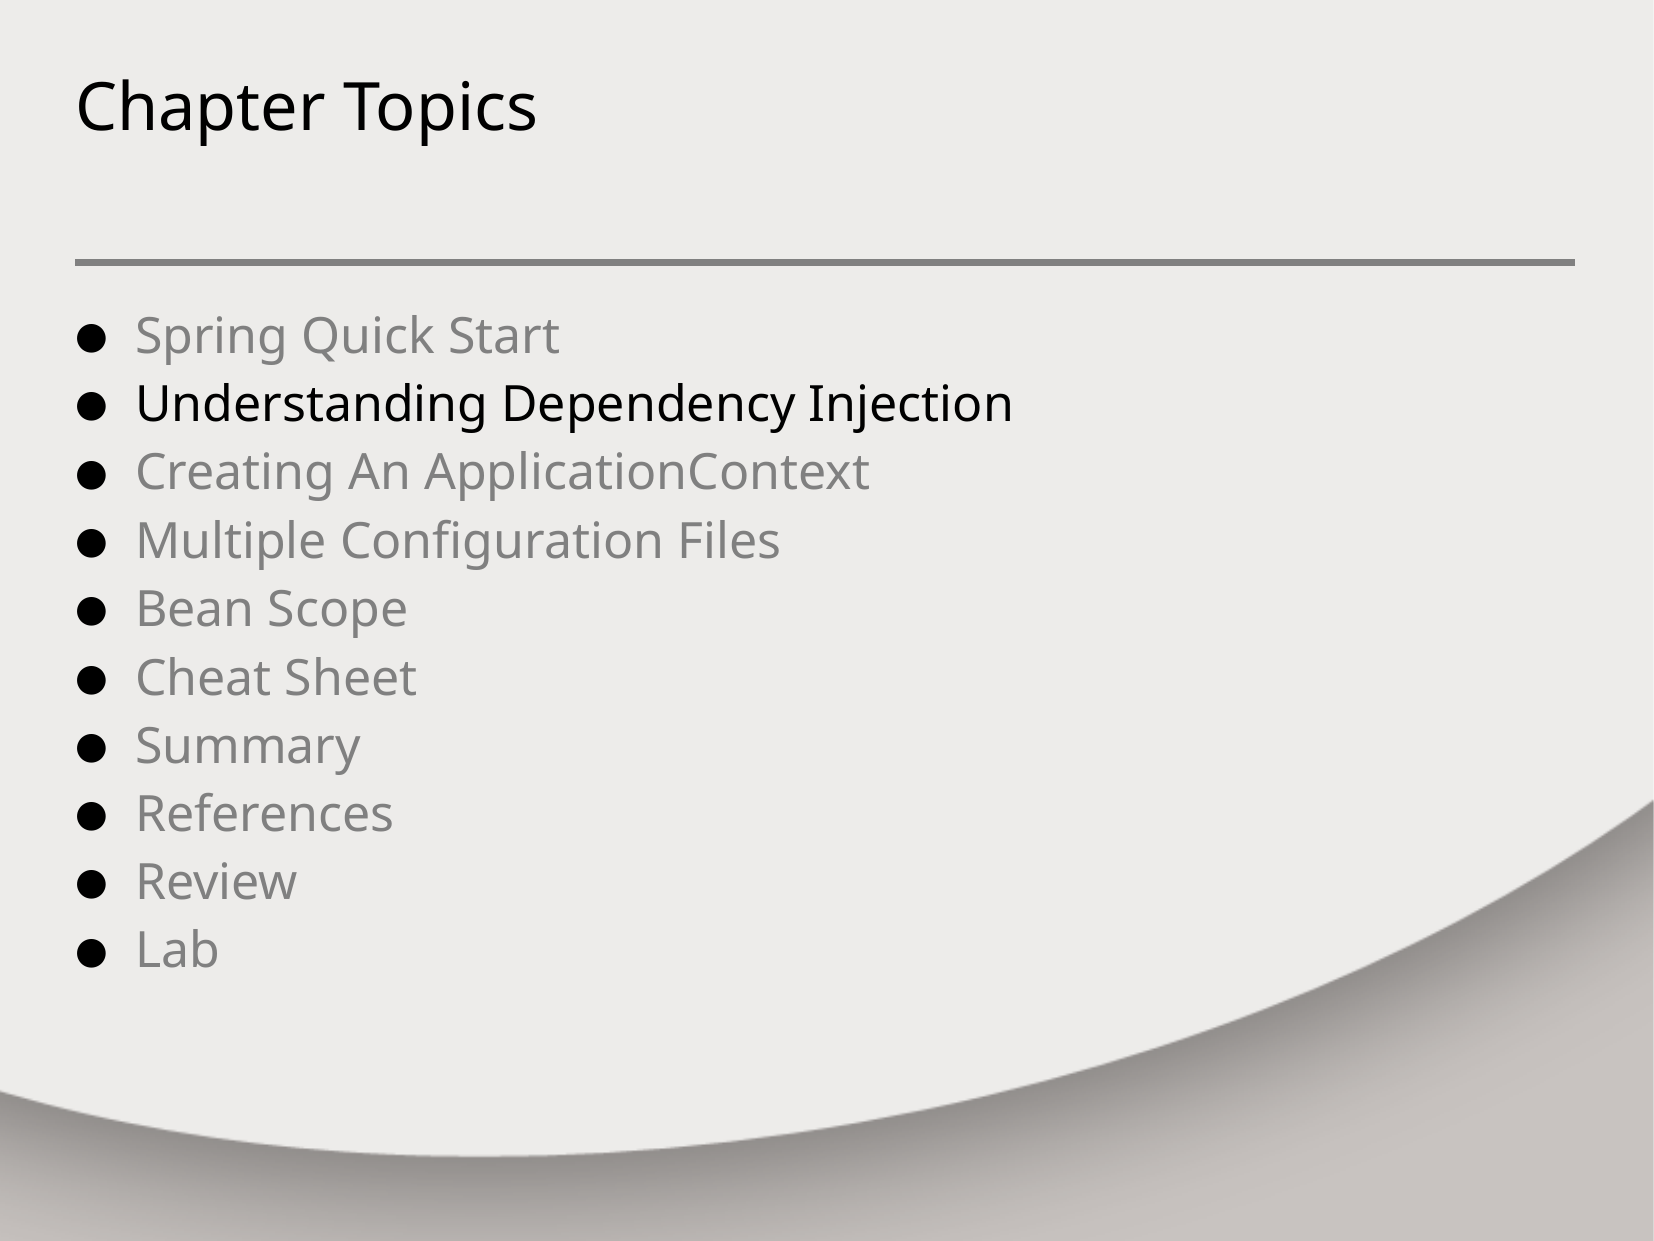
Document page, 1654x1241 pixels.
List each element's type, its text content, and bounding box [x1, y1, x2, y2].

list Spring Quick Start Understanding Dependency Injection Creating An ApplicationContext Multiple Configuration Files Bean Scope Cheat Sheet Summary References Review Lab [75, 300, 1576, 1163]
picture [0, 0, 1654, 1241]
title Chapter Topics [75, 75, 1576, 226]
